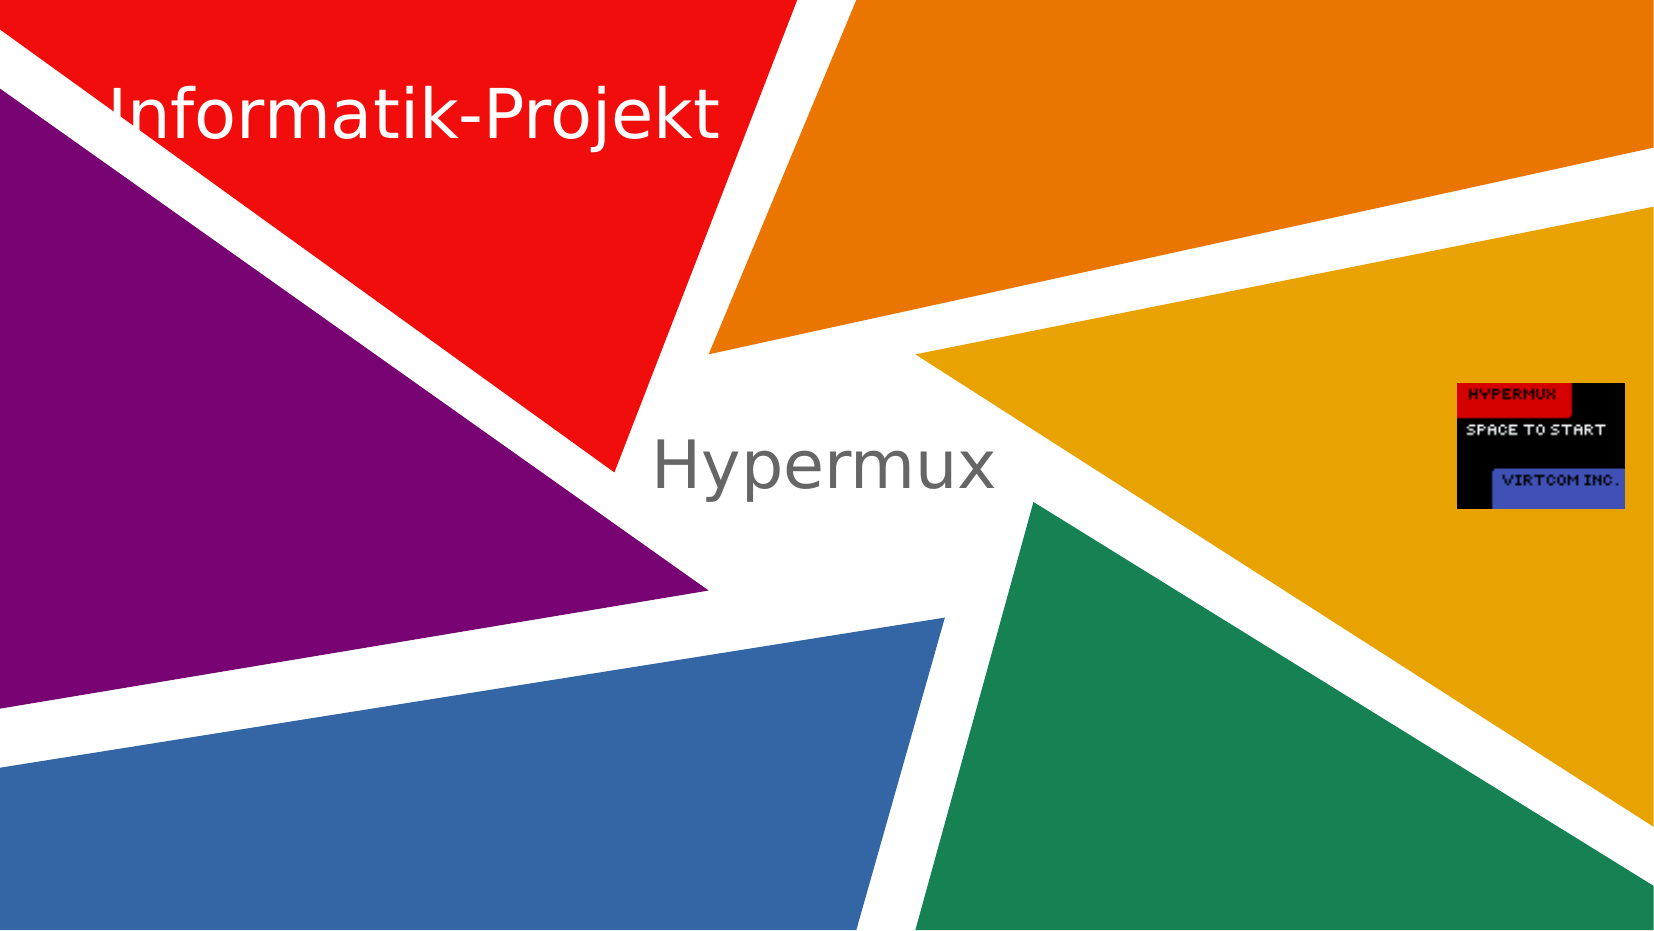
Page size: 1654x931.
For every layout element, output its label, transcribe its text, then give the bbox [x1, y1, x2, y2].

picture [1457, 383, 1625, 509]
title Informatik-Projekt [82, 37, 746, 193]
subtitle Hypermux [614, 313, 1035, 618]
